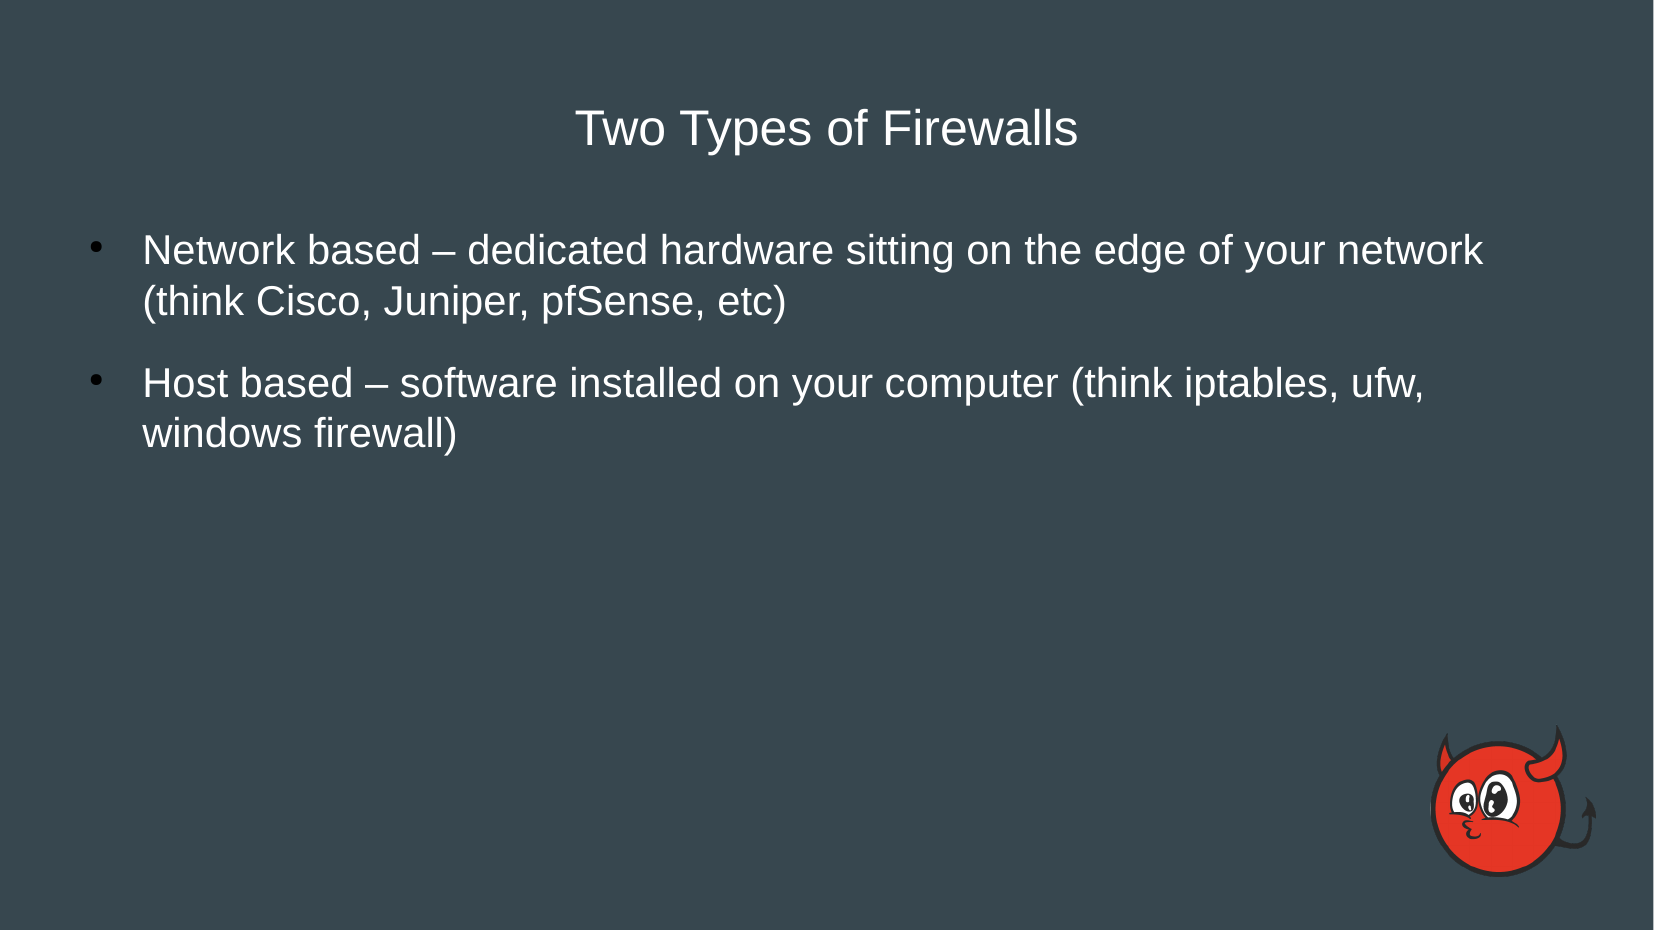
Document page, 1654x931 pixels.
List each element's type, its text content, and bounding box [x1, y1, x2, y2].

list Network based – dedicated hardware sitting on the edge of your network (think Cisco, Juniper, pfSense, etc) Host based – software installed on your computer (think iptables, ufw, windows firewall) [56, 208, 1598, 827]
picture [1427, 827, 1598, 888]
title Two Types of Firewalls [56, 80, 1598, 184]
